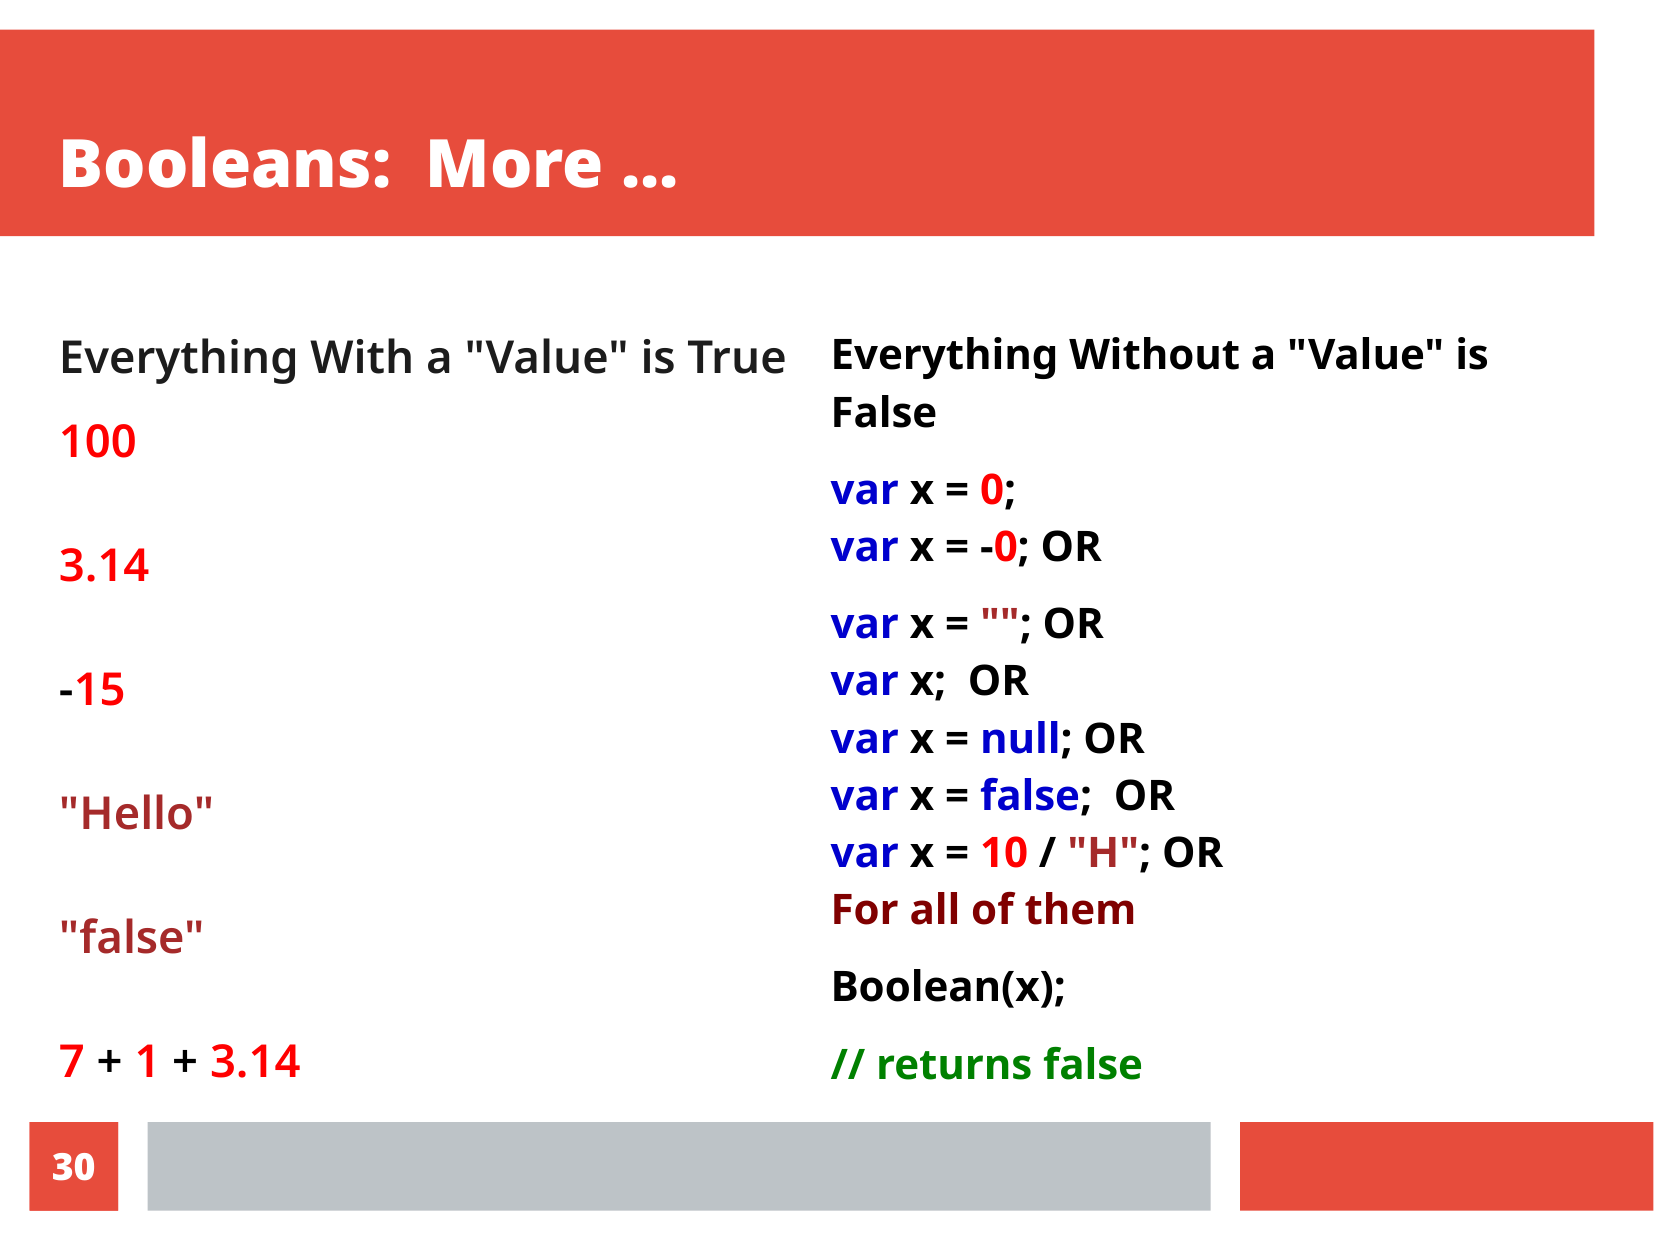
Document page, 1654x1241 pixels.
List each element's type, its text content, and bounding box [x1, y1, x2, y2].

list Everything With a "Value" is True 100 3.14 -15 "Hello" "false" 7 + 1 + 3.14 [59, 324, 794, 1093]
title Booleans: More ... [59, 59, 1595, 207]
list Everything Without a "Value" is False var x = 0; var x = -0; OR var x = ""; OR var x; OR var x = null; OR var x = false; OR var x = 10 / "H"; OR For all of them Boolean(x); // returns false [830, 324, 1566, 1093]
